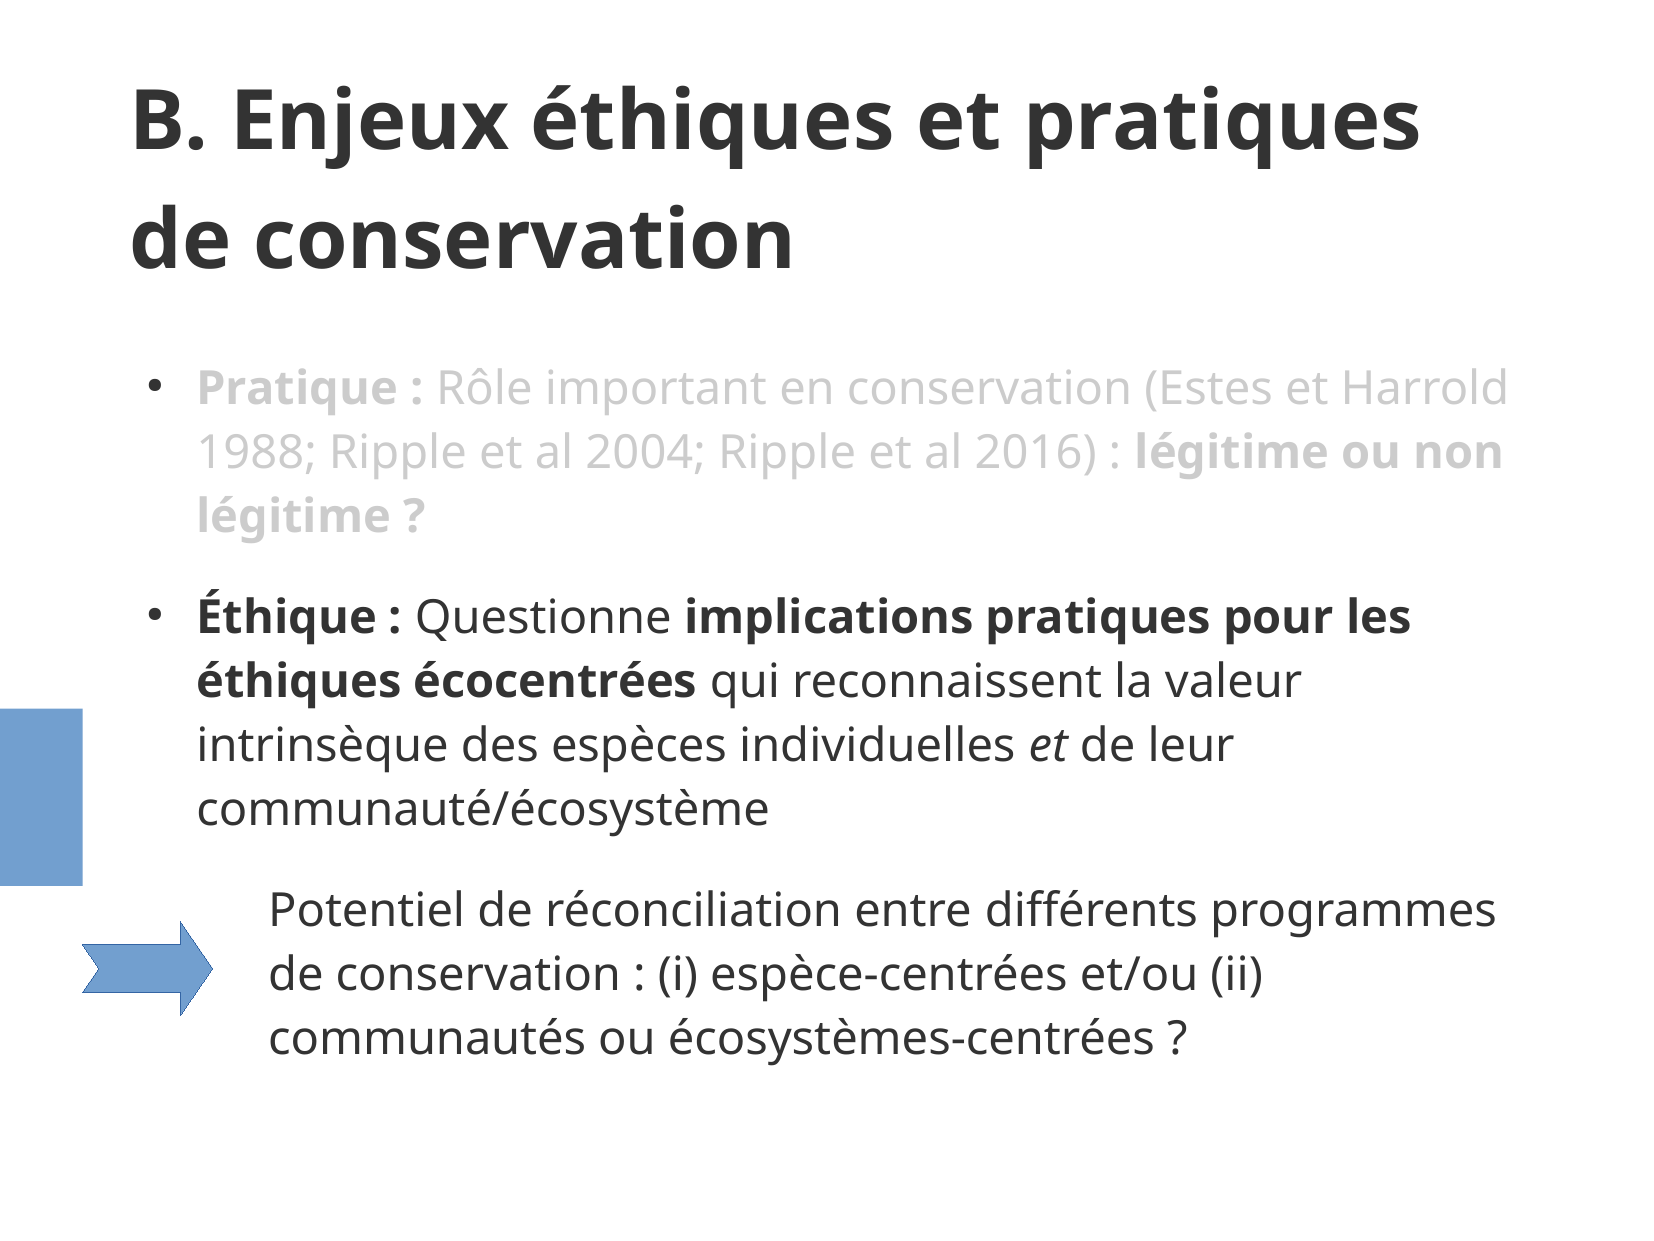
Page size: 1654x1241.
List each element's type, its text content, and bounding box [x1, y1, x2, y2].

list Pratique : Rôle important en conservation (Estes et Harrold 1988; Ripple et al 2004; Ripple et al 2016) : légitime ou non légitime ? Éthique : Questionne implications pratiques pour les éthiques écocentrées qui reconnaissent la valeur intrinsèque des espèces individuelles et de leur communauté/écosystème Potentiel de réconciliation entre différents programmes de conservation : (i) espèce-centrées et/ou (ii) communautés ou écosystèmes-centrées ? [129, 354, 1536, 1074]
text_box [82, 921, 213, 1016]
title B. Enjeux éthiques et pratiques de conservation [129, 59, 1536, 296]
